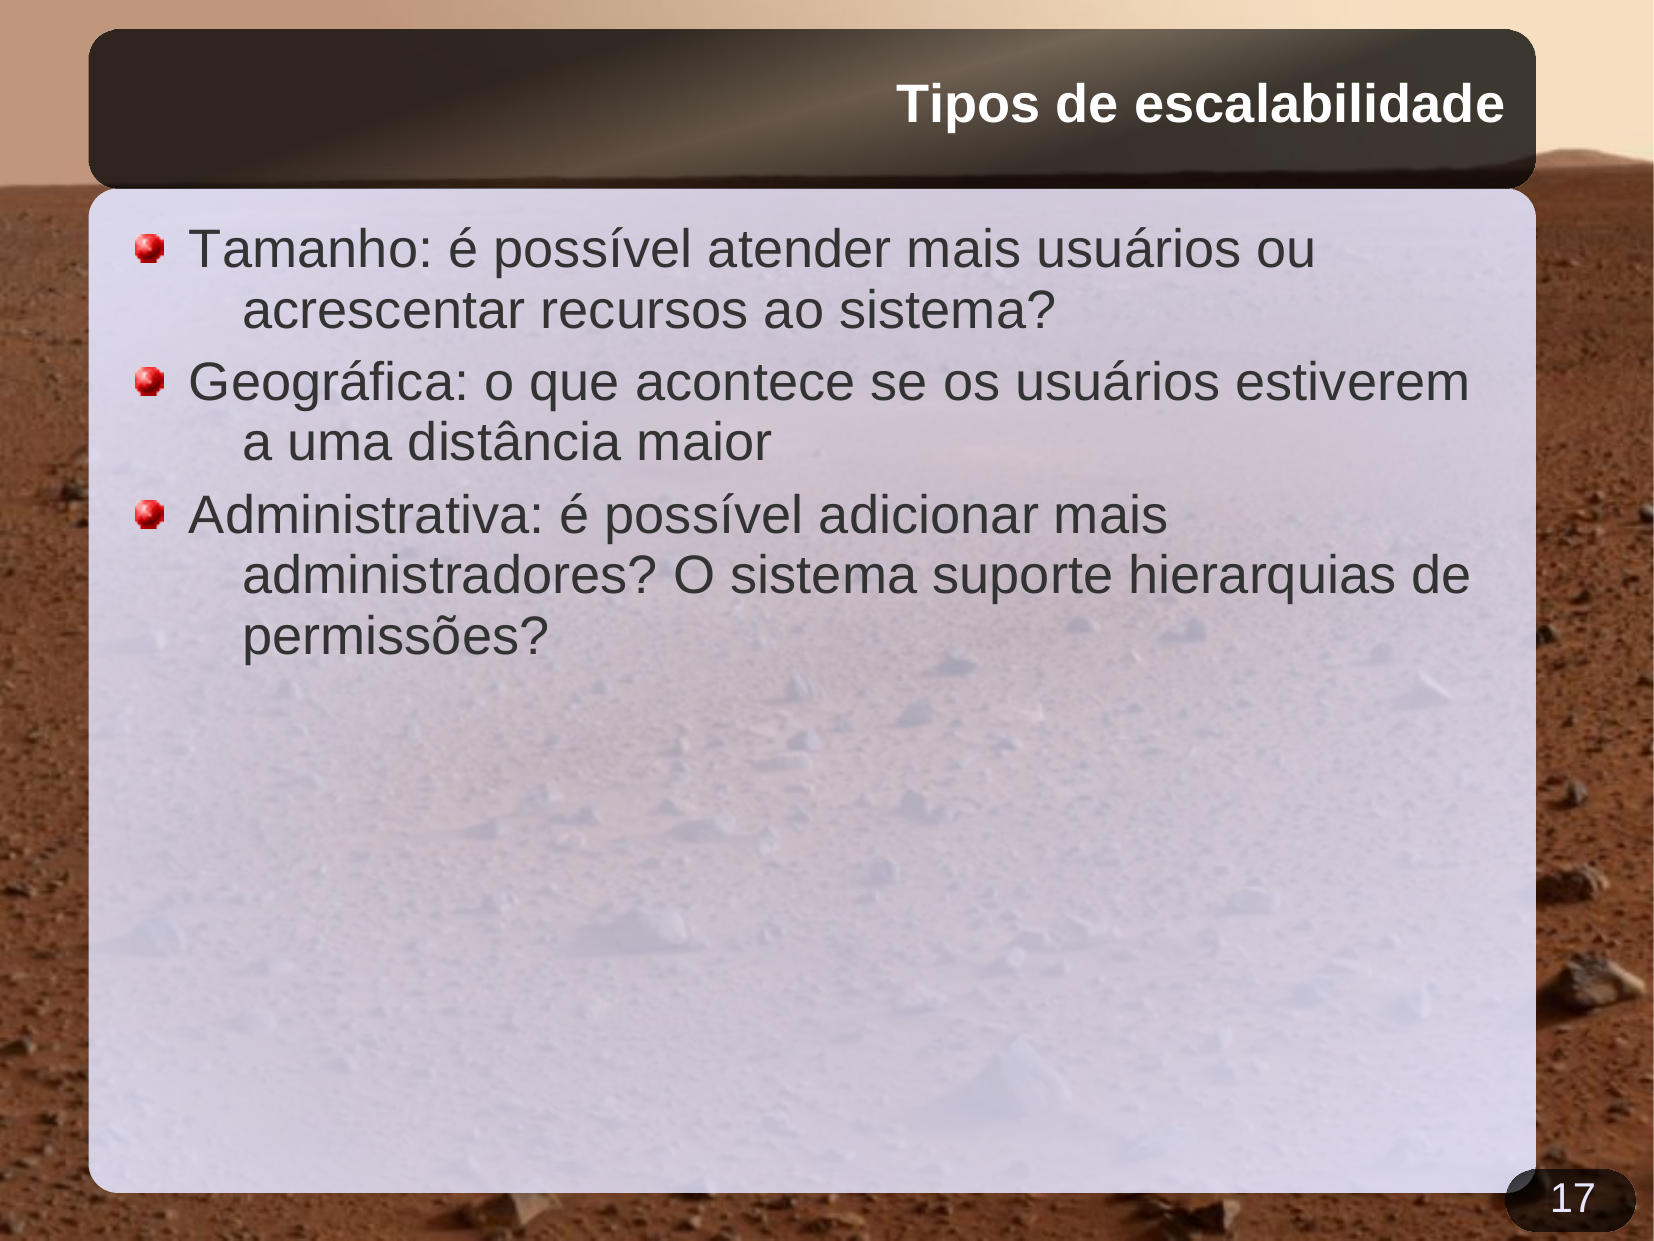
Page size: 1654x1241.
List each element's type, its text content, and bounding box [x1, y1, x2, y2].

picture [0, 0, 1654, 1241]
title Tipos de escalabilidade [118, 59, 1506, 148]
list Tamanho: é possível atender mais usuários ou acrescentar recursos ao sistema? Geográfica: o que acontece se os usuários estiverem a uma distância maior Administrativa: é possível adicionar mais administradores? O sistema suporte hierarquias de permissões? [118, 218, 1477, 1164]
